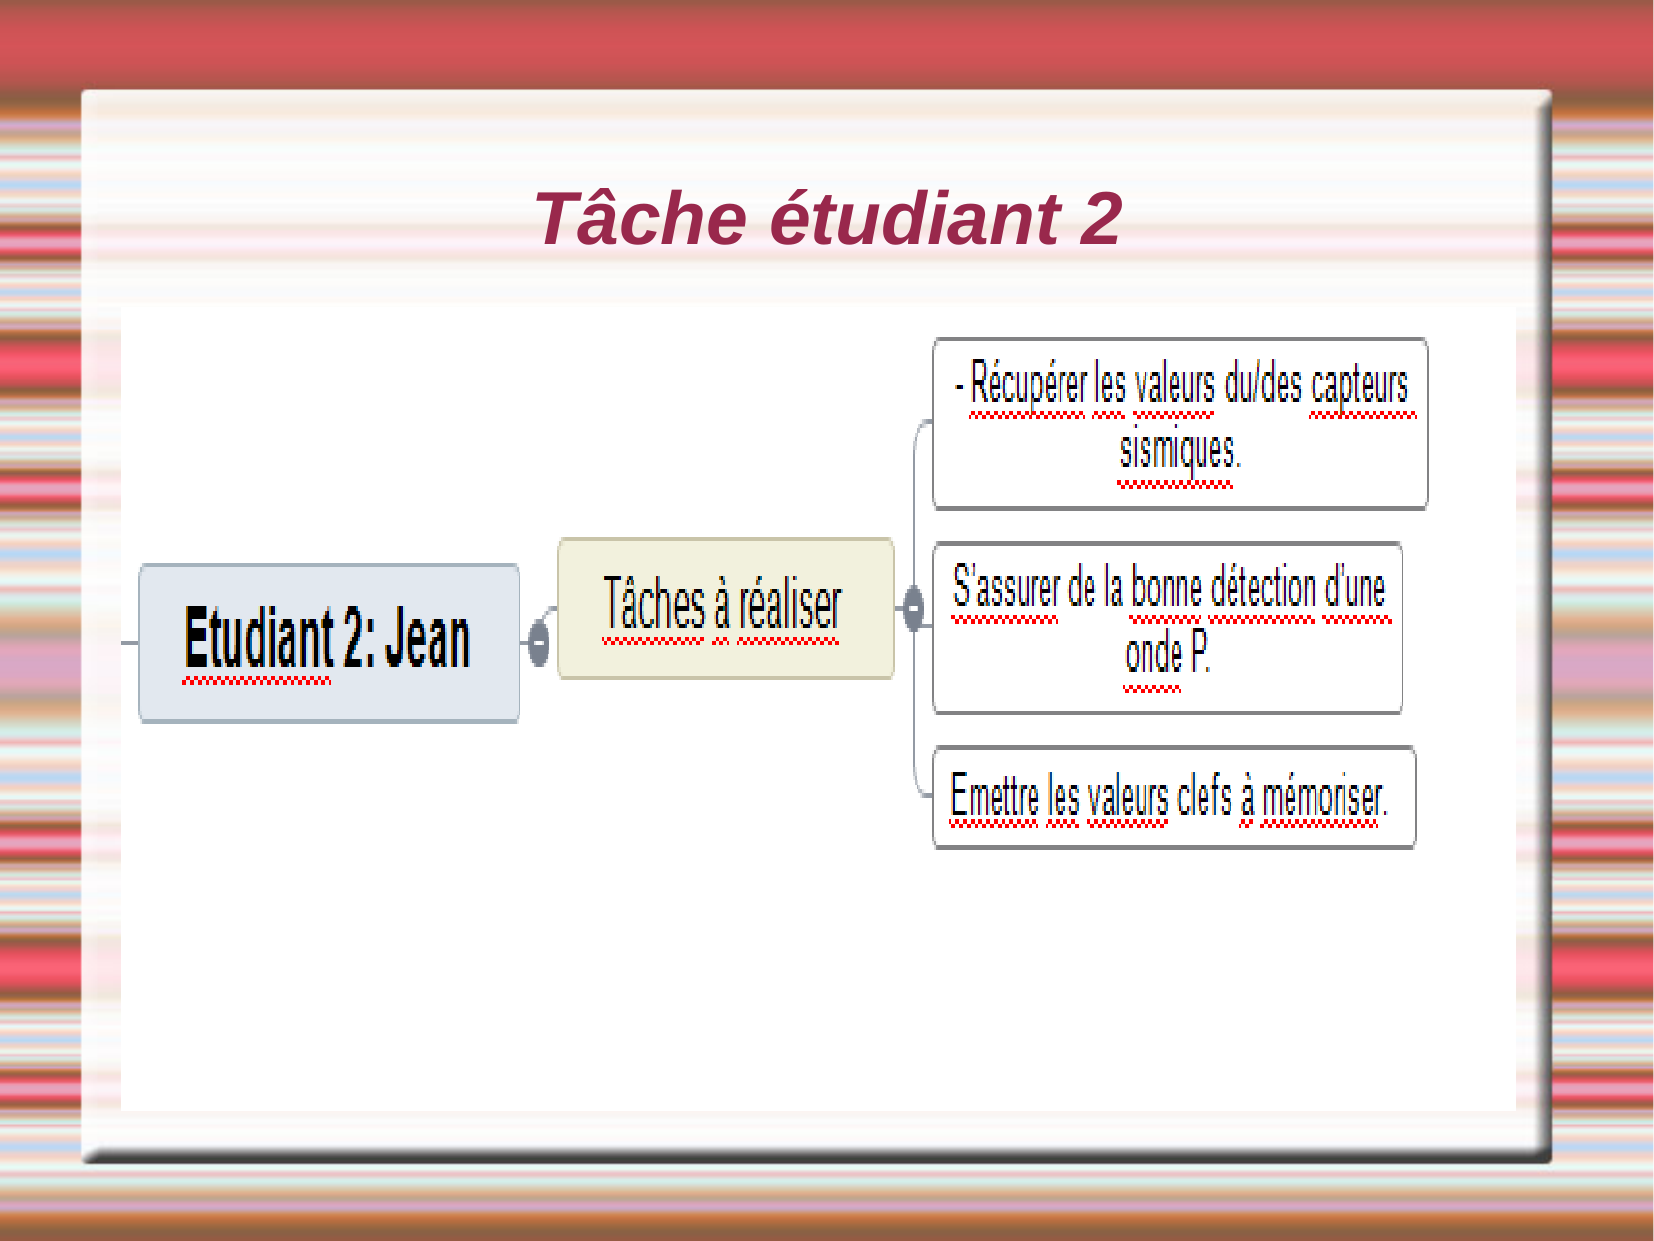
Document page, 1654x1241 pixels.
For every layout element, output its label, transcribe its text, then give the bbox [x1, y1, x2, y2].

picture [0, 0, 1654, 1241]
title Tâche étudiant 2 [121, 114, 1534, 322]
